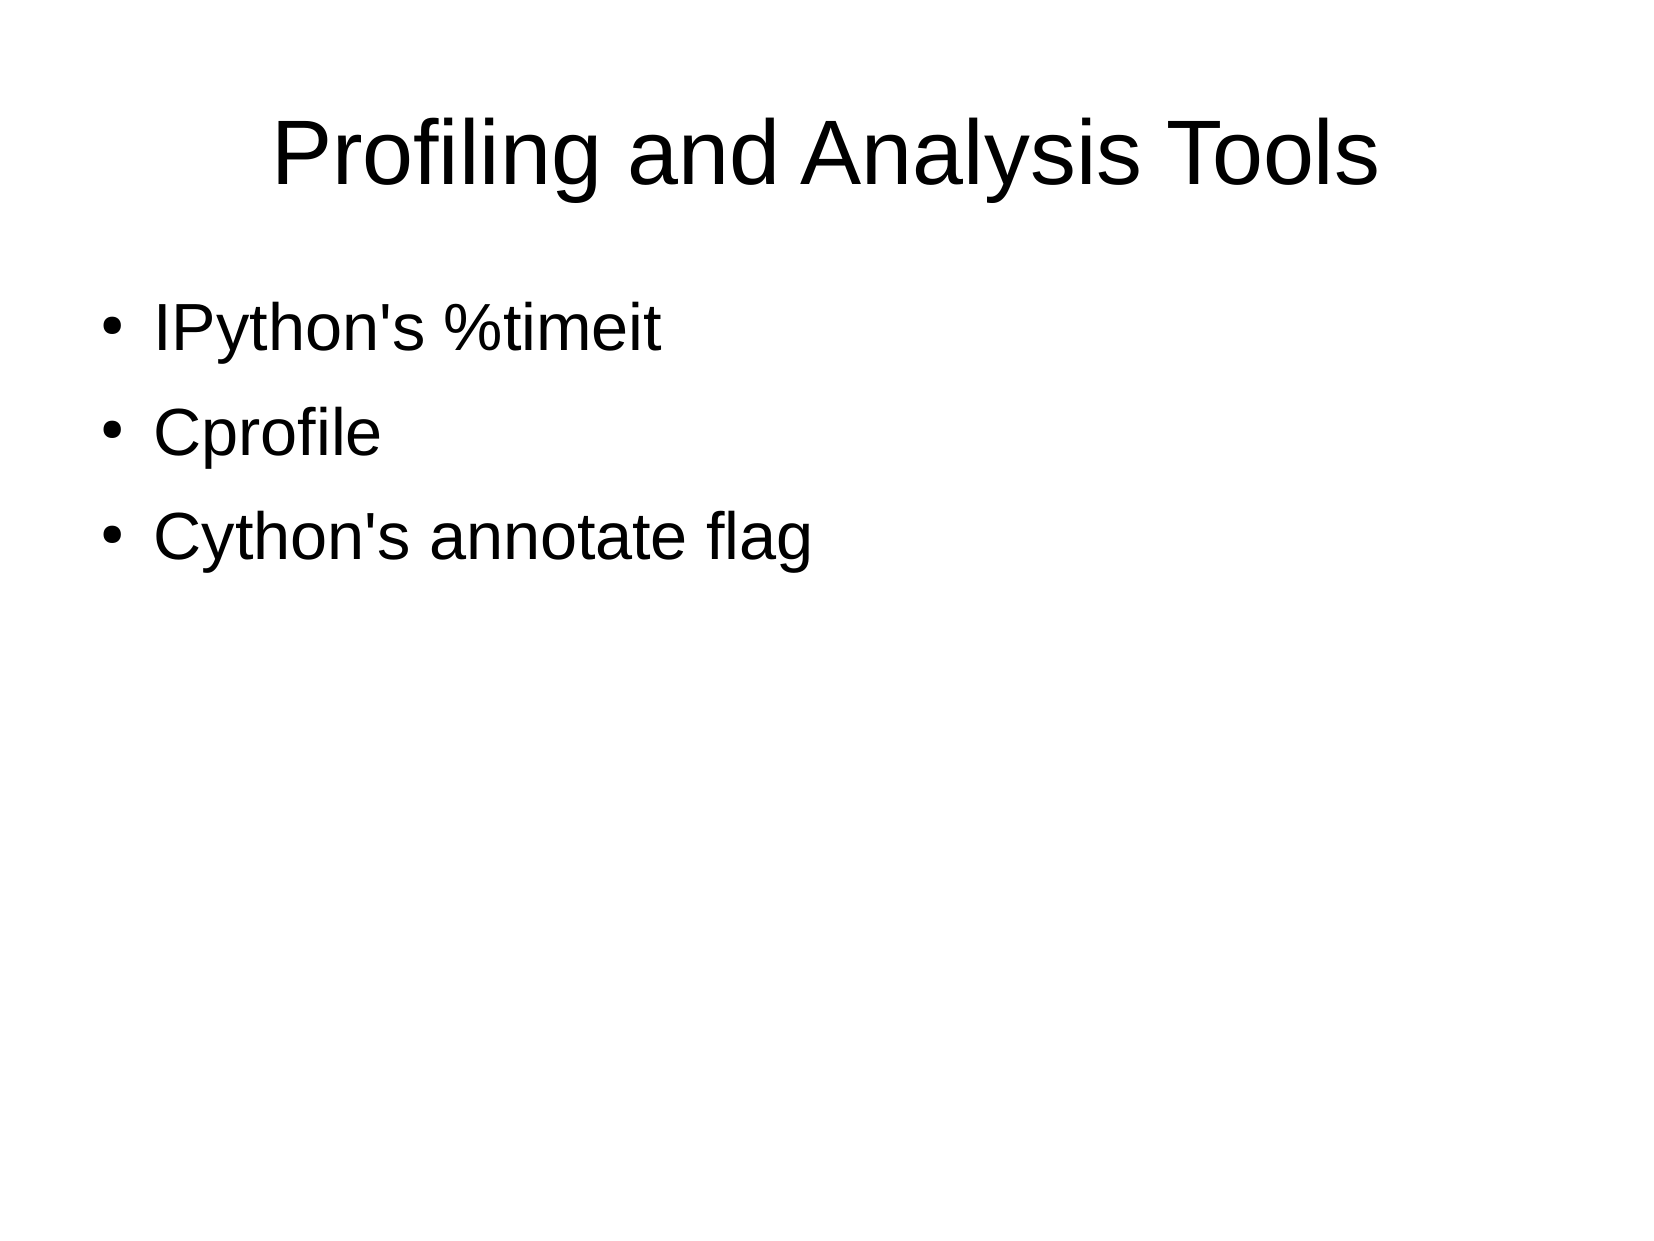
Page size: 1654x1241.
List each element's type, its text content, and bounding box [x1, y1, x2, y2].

title Profiling and Analysis Tools [82, 49, 1571, 257]
list IPython's %timeit Cprofile Cython's annotate flag [82, 290, 1571, 1109]
